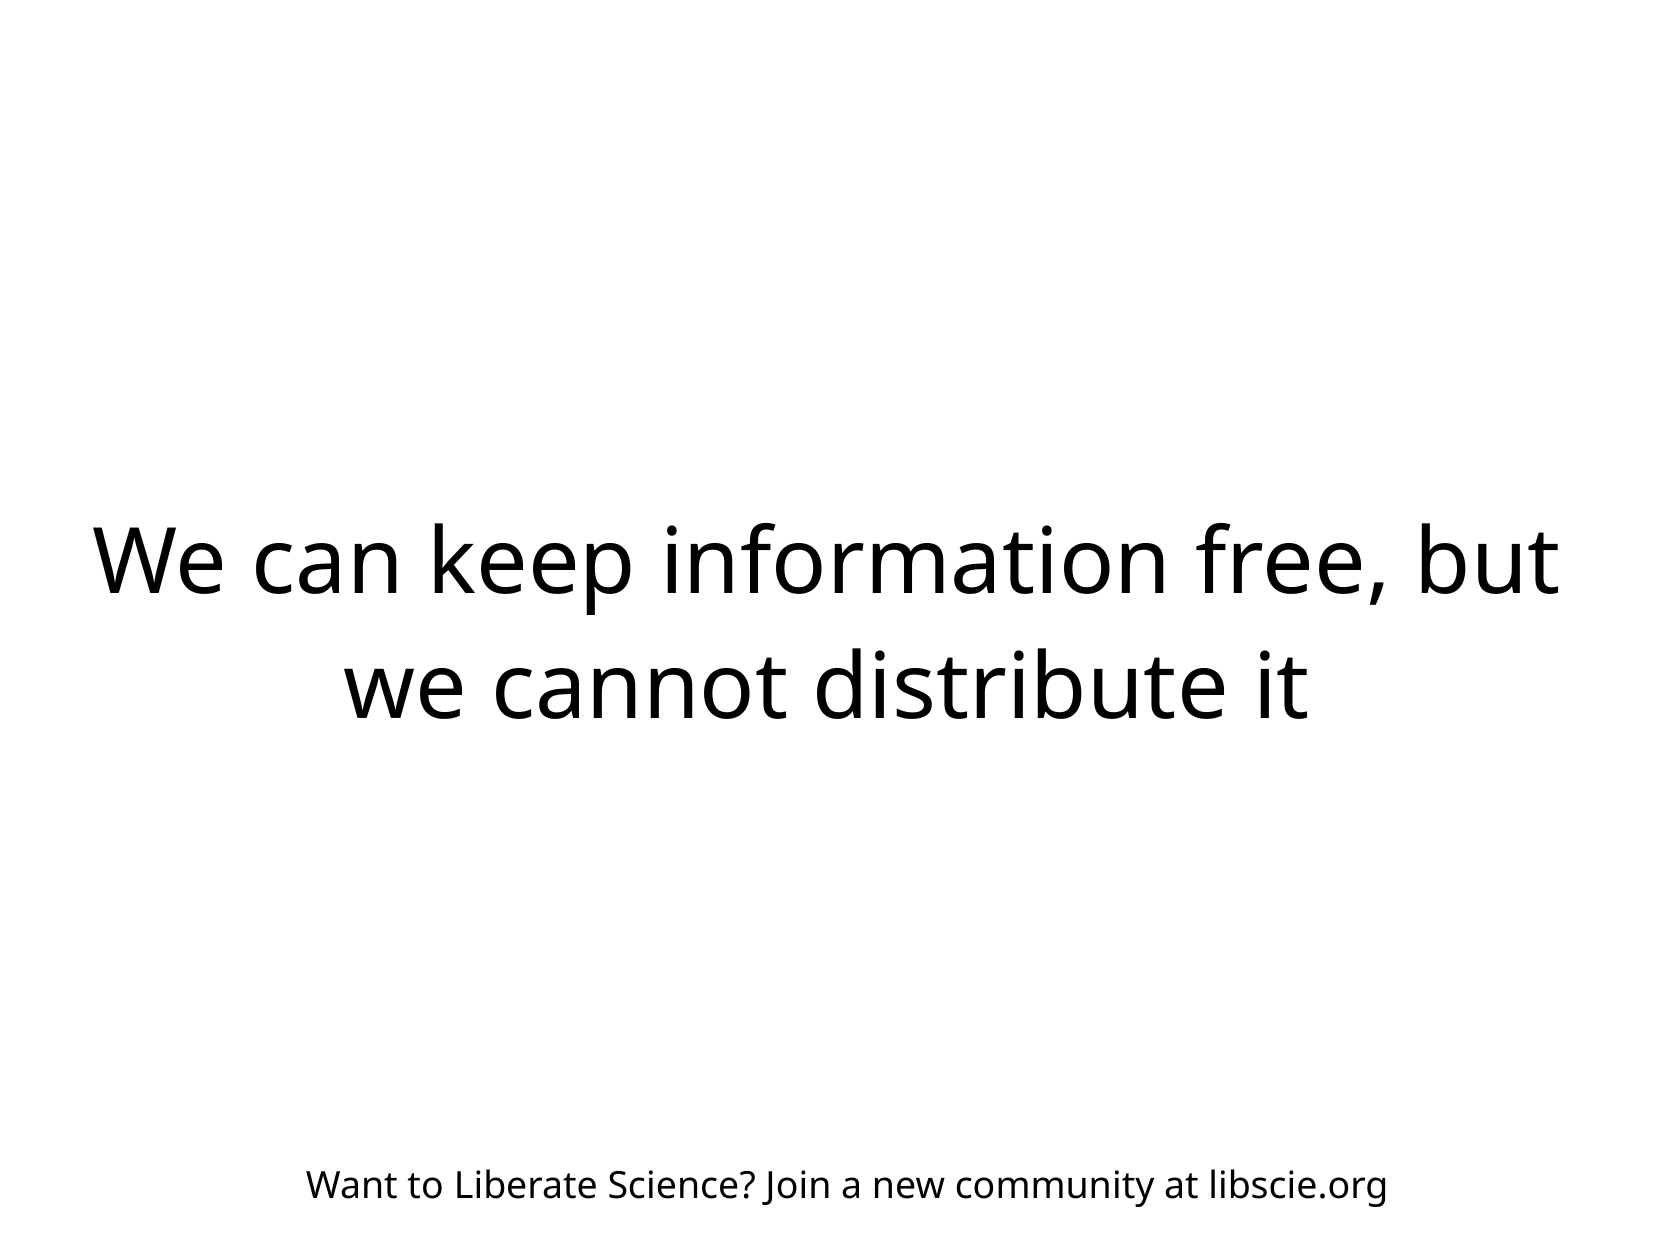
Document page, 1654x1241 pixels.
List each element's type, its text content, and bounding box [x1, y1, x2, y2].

title We can keep information free, but we cannot distribute it [82, 510, 1571, 731]
